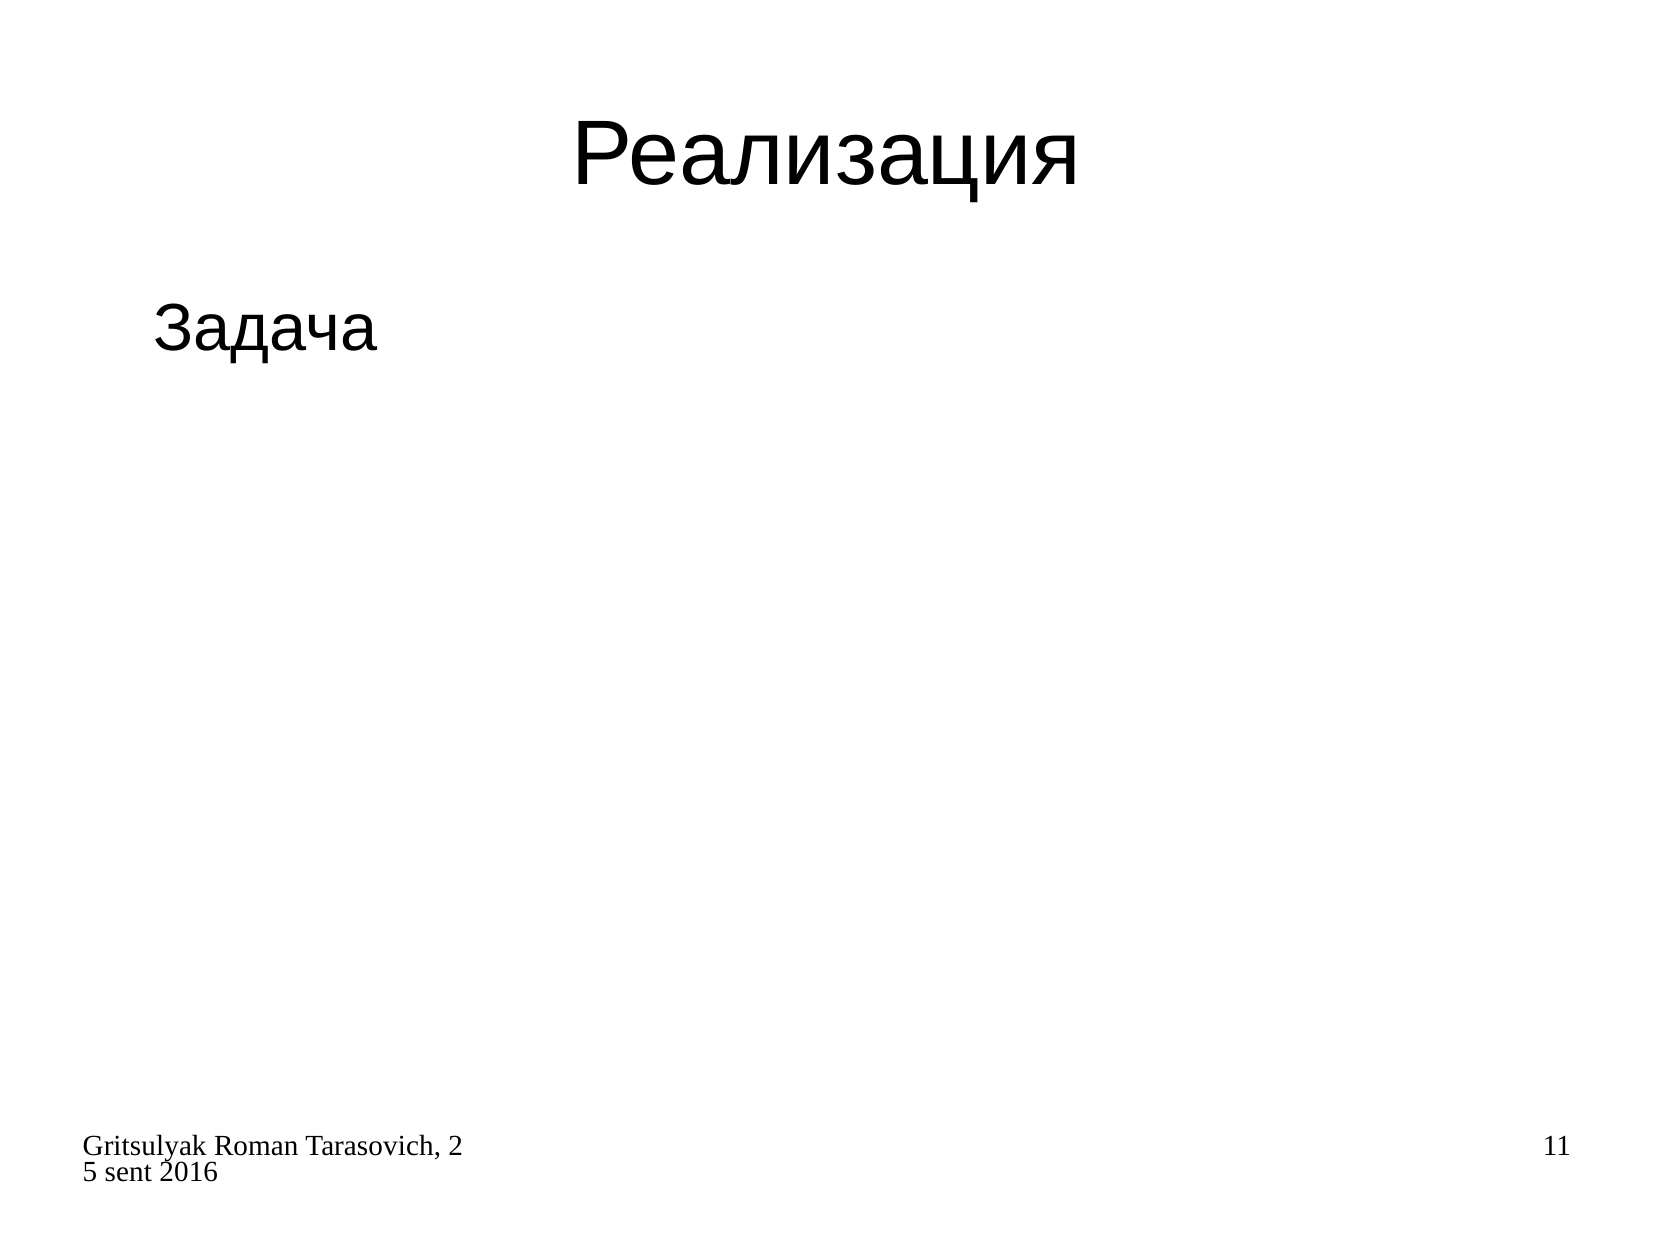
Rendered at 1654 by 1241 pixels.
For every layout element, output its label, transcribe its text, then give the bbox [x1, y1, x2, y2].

list Задача [82, 290, 1571, 1010]
title Реализация [82, 49, 1571, 257]
